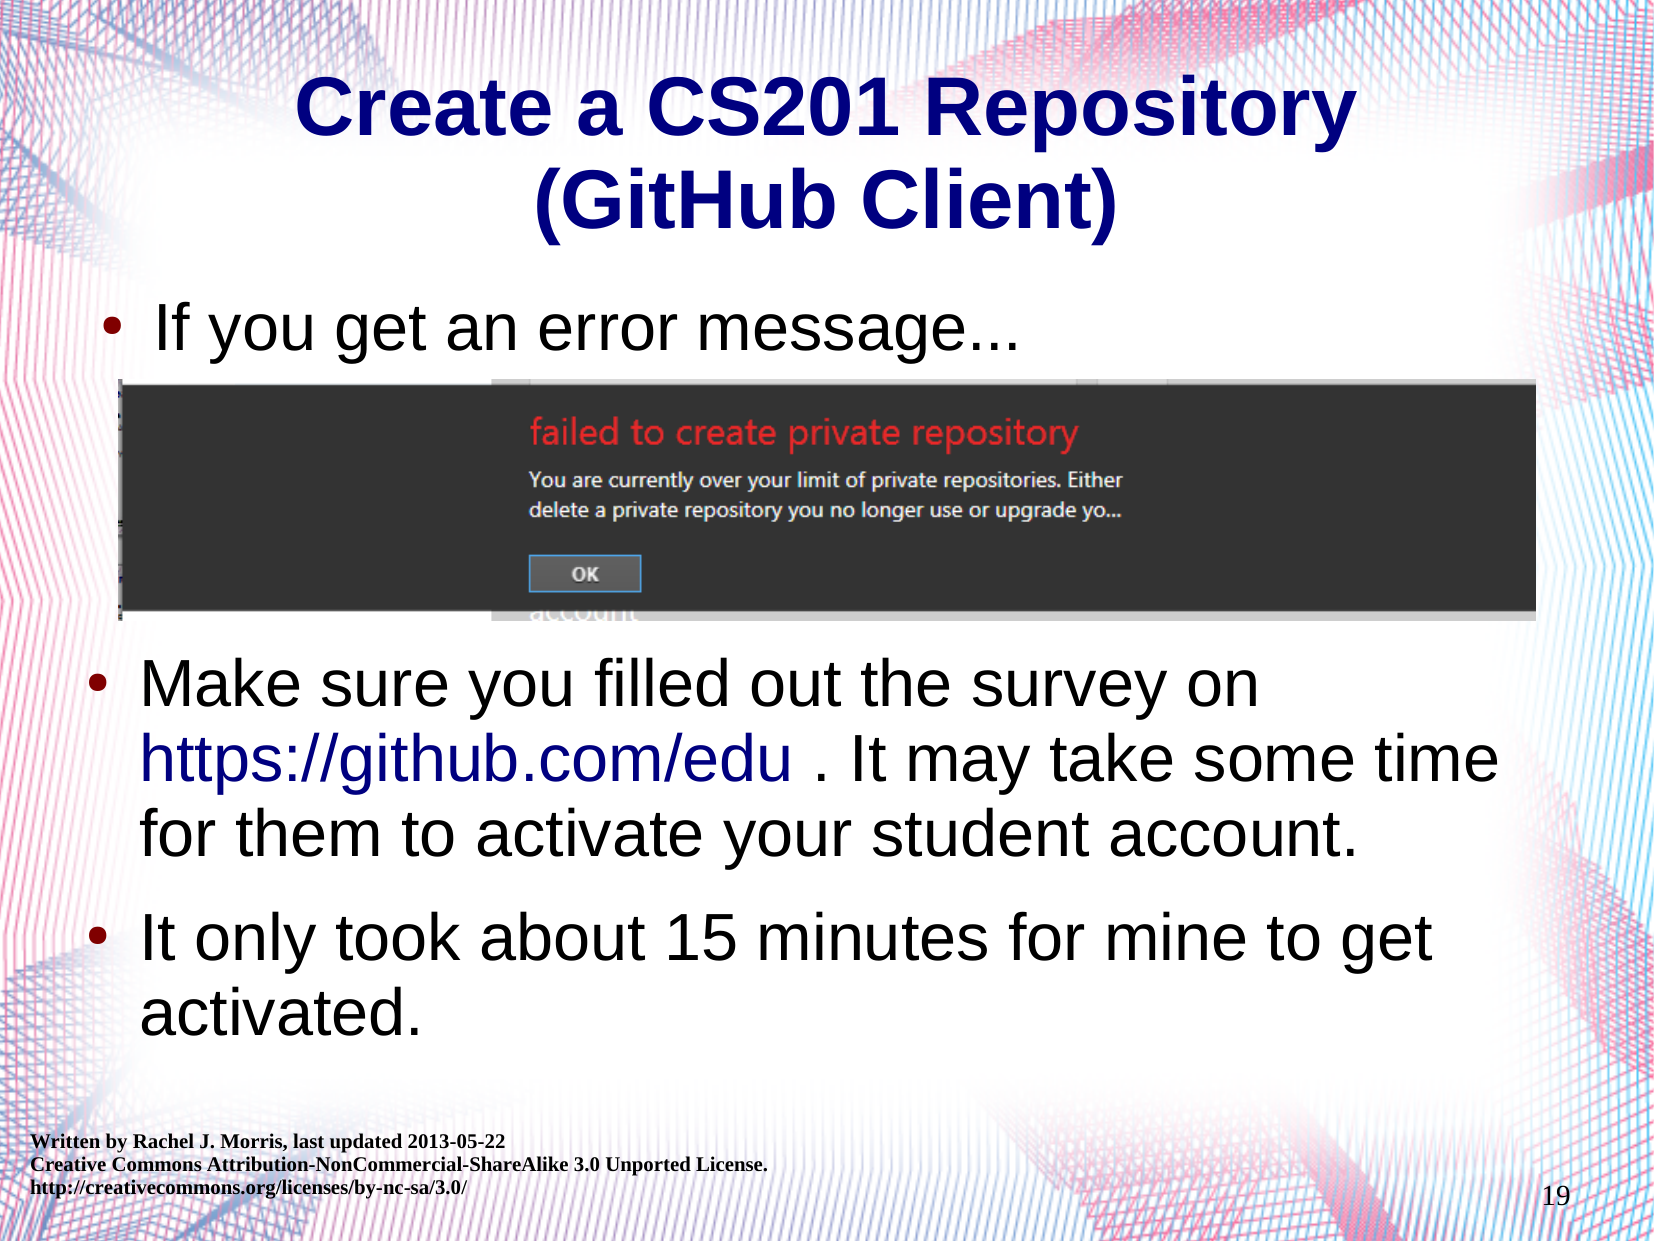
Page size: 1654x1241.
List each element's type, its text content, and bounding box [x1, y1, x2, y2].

title Create a CS201 Repository (GitHub Client) [82, 49, 1571, 257]
list If you get an error message... [82, 290, 1571, 382]
list Make sure you filled out the survey on https://github.com/edu . It may take some time for them to activate your student account. It only took about 15 minutes for mine to get activated. [68, 646, 1557, 1050]
picture [0, 0, 1654, 1241]
